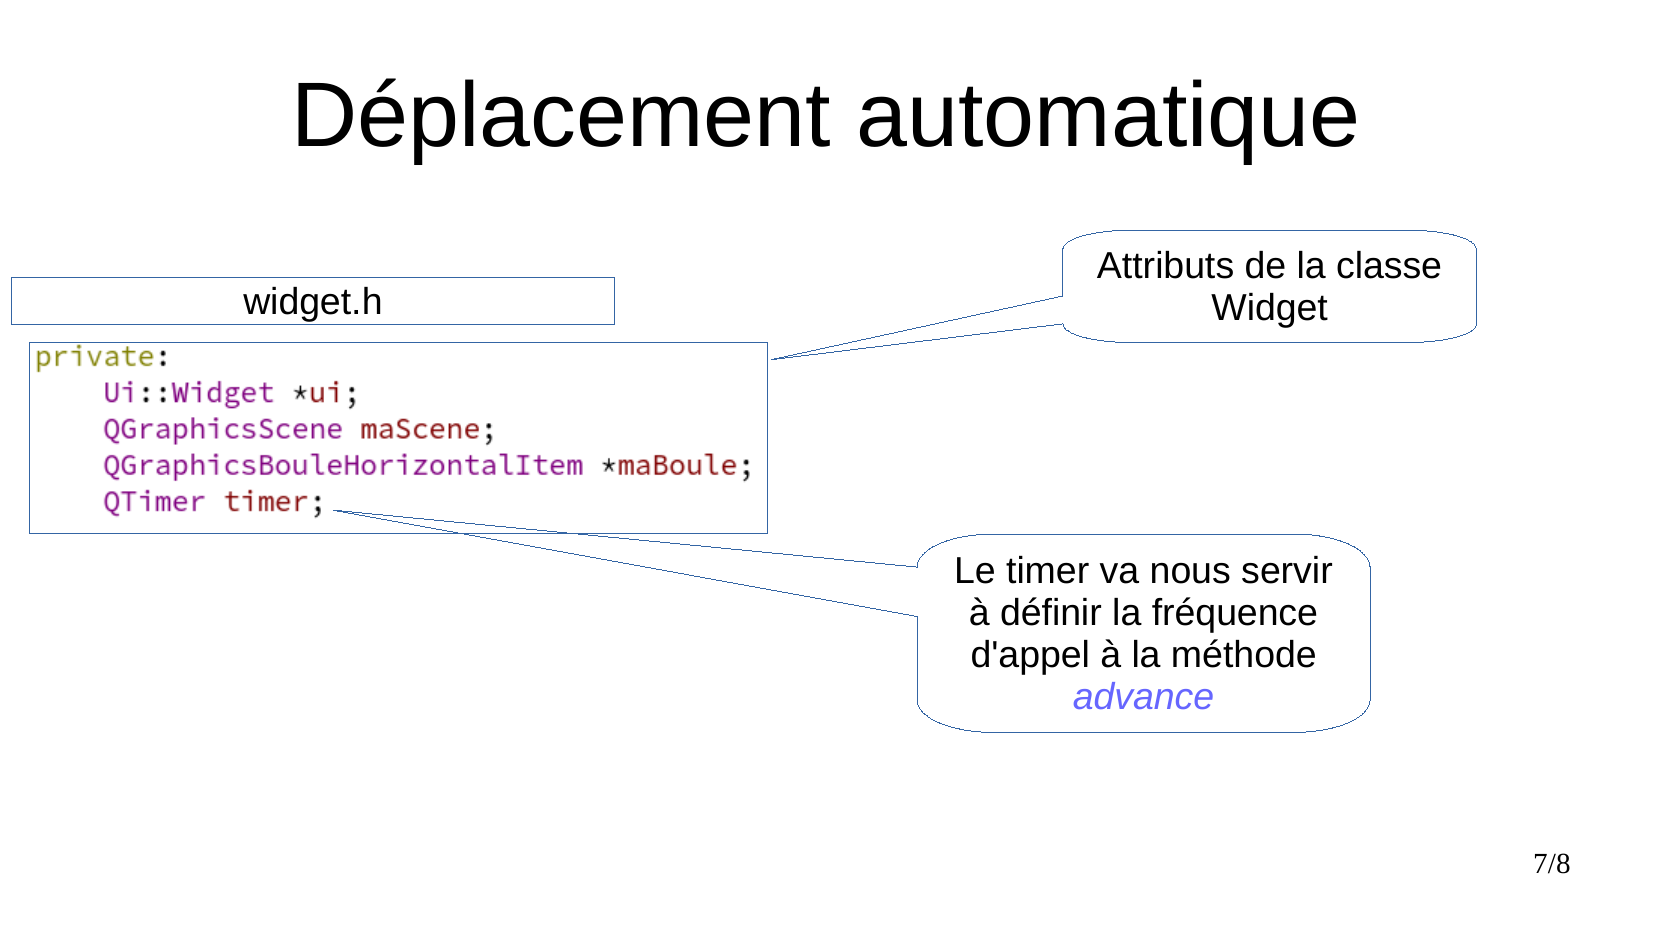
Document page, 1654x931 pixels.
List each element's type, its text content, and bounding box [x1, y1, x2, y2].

picture [29, 342, 768, 534]
title Déplacement automatique [82, 37, 1571, 193]
text_box Attributs de la classe Widget [771, 230, 1477, 360]
text_box widget.h [11, 277, 615, 325]
text_box Le timer va nous servir à définir la fréquence d'appel à la méthode advance [333, 510, 1371, 733]
